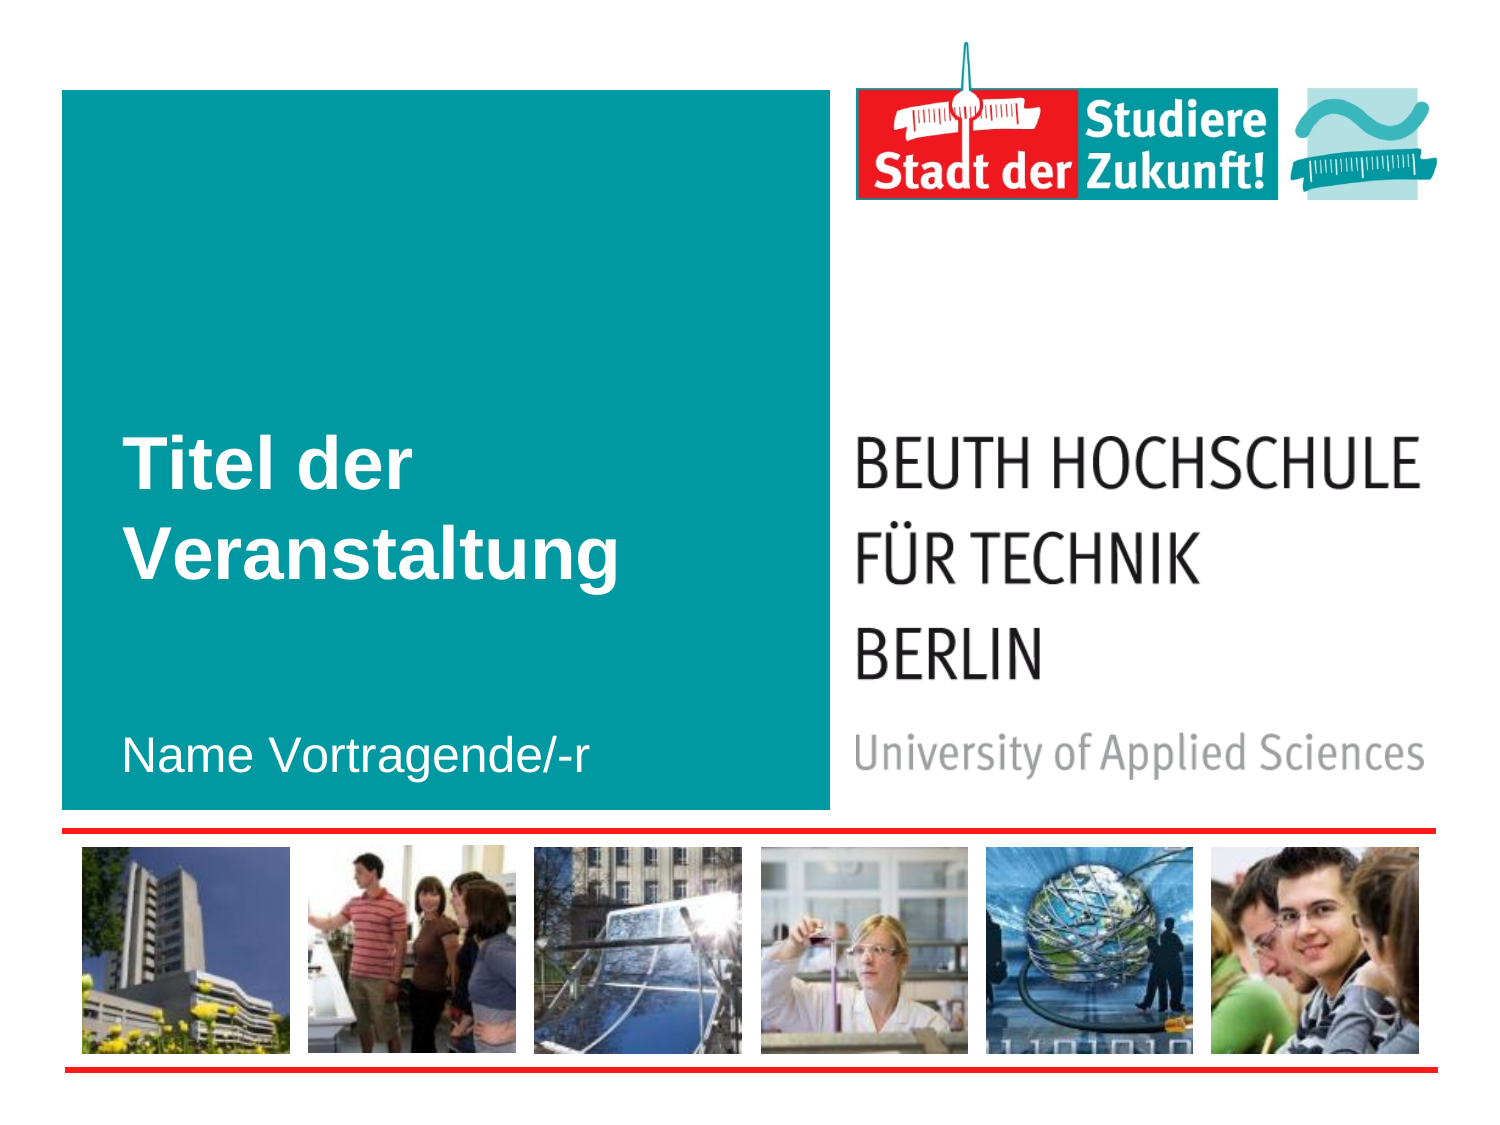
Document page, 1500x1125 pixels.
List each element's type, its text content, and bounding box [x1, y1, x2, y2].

picture [308, 846, 516, 1053]
picture [986, 847, 1193, 1054]
title Titel der Veranstaltung [107, 390, 728, 619]
subtitle Name Vortragende/-r [106, 714, 728, 883]
picture [82, 847, 290, 1054]
picture [1211, 847, 1419, 1054]
picture [761, 847, 968, 1054]
picture [534, 847, 742, 1054]
